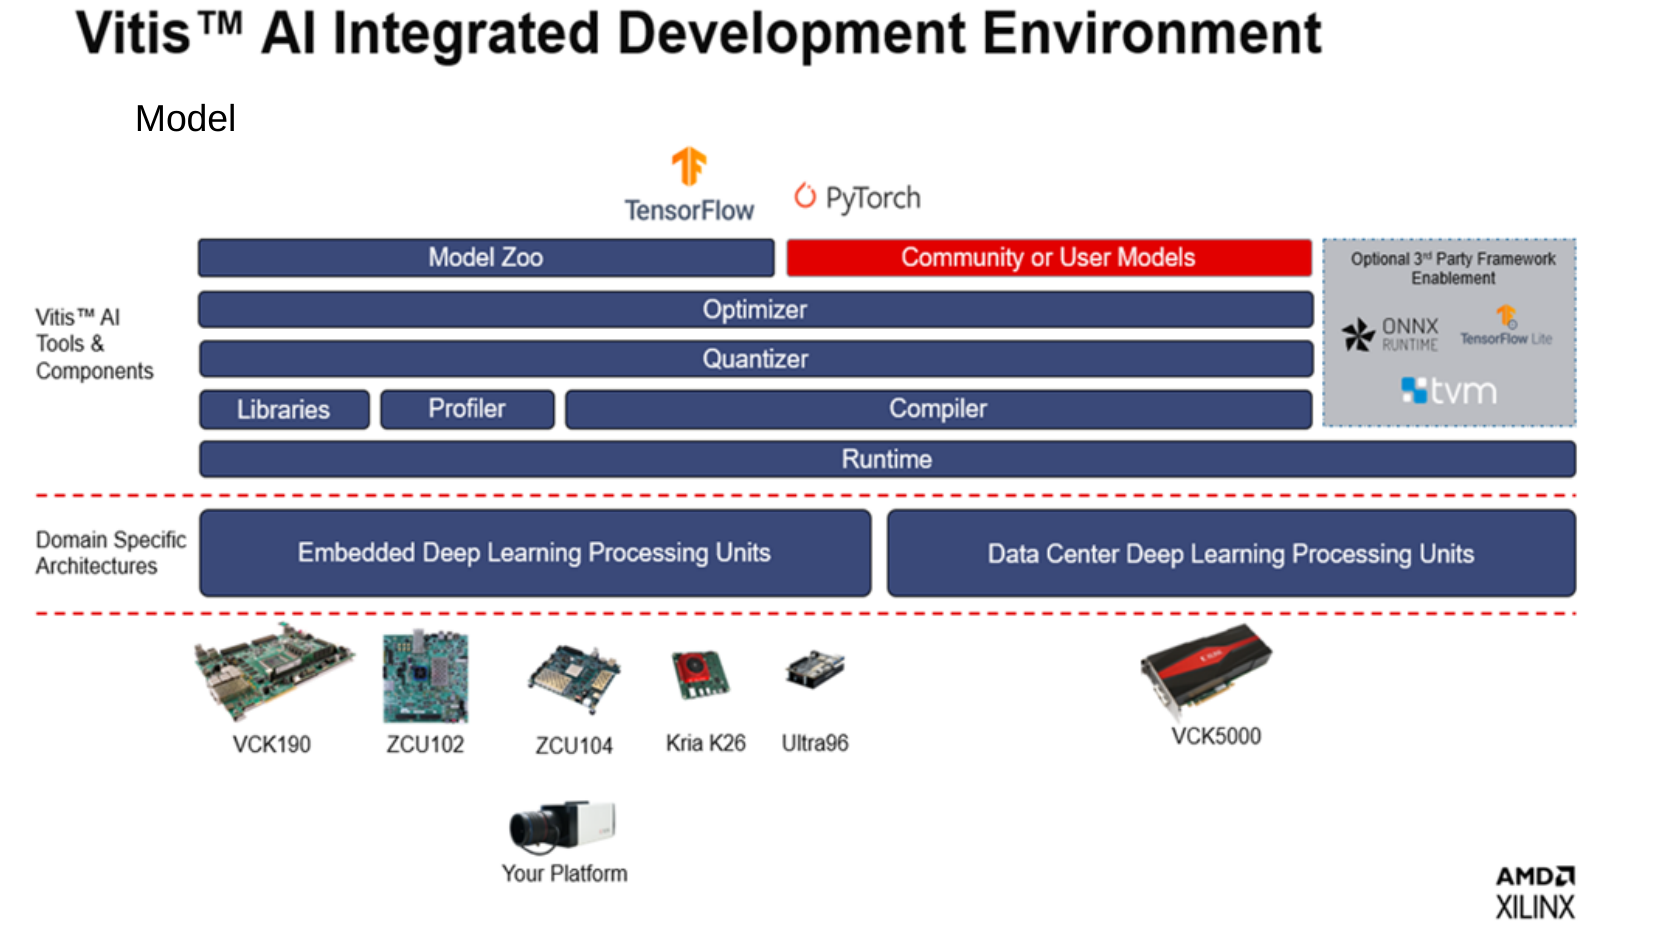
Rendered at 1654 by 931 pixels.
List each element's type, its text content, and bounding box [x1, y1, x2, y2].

picture [7, 0, 1636, 931]
text_box Model [120, 90, 1531, 273]
